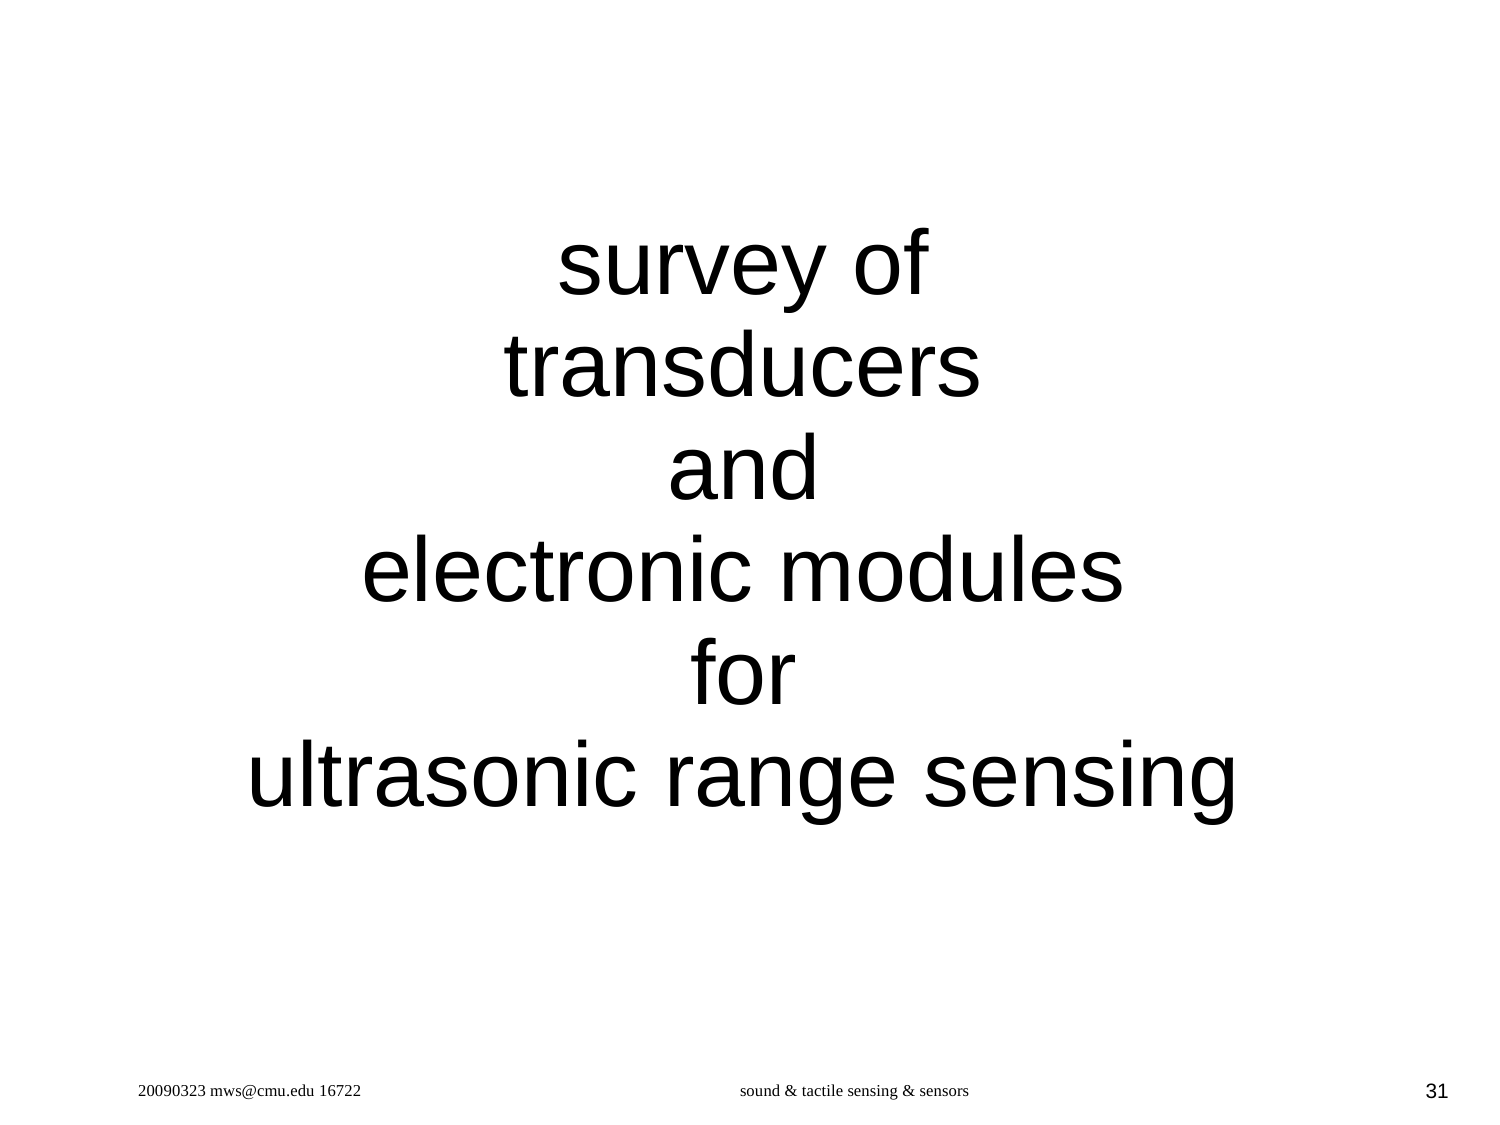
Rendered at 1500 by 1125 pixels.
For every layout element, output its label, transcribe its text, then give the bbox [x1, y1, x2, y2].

title survey of transducers and electronic modules for ultrasonic range sensing [112, 137, 1375, 901]
